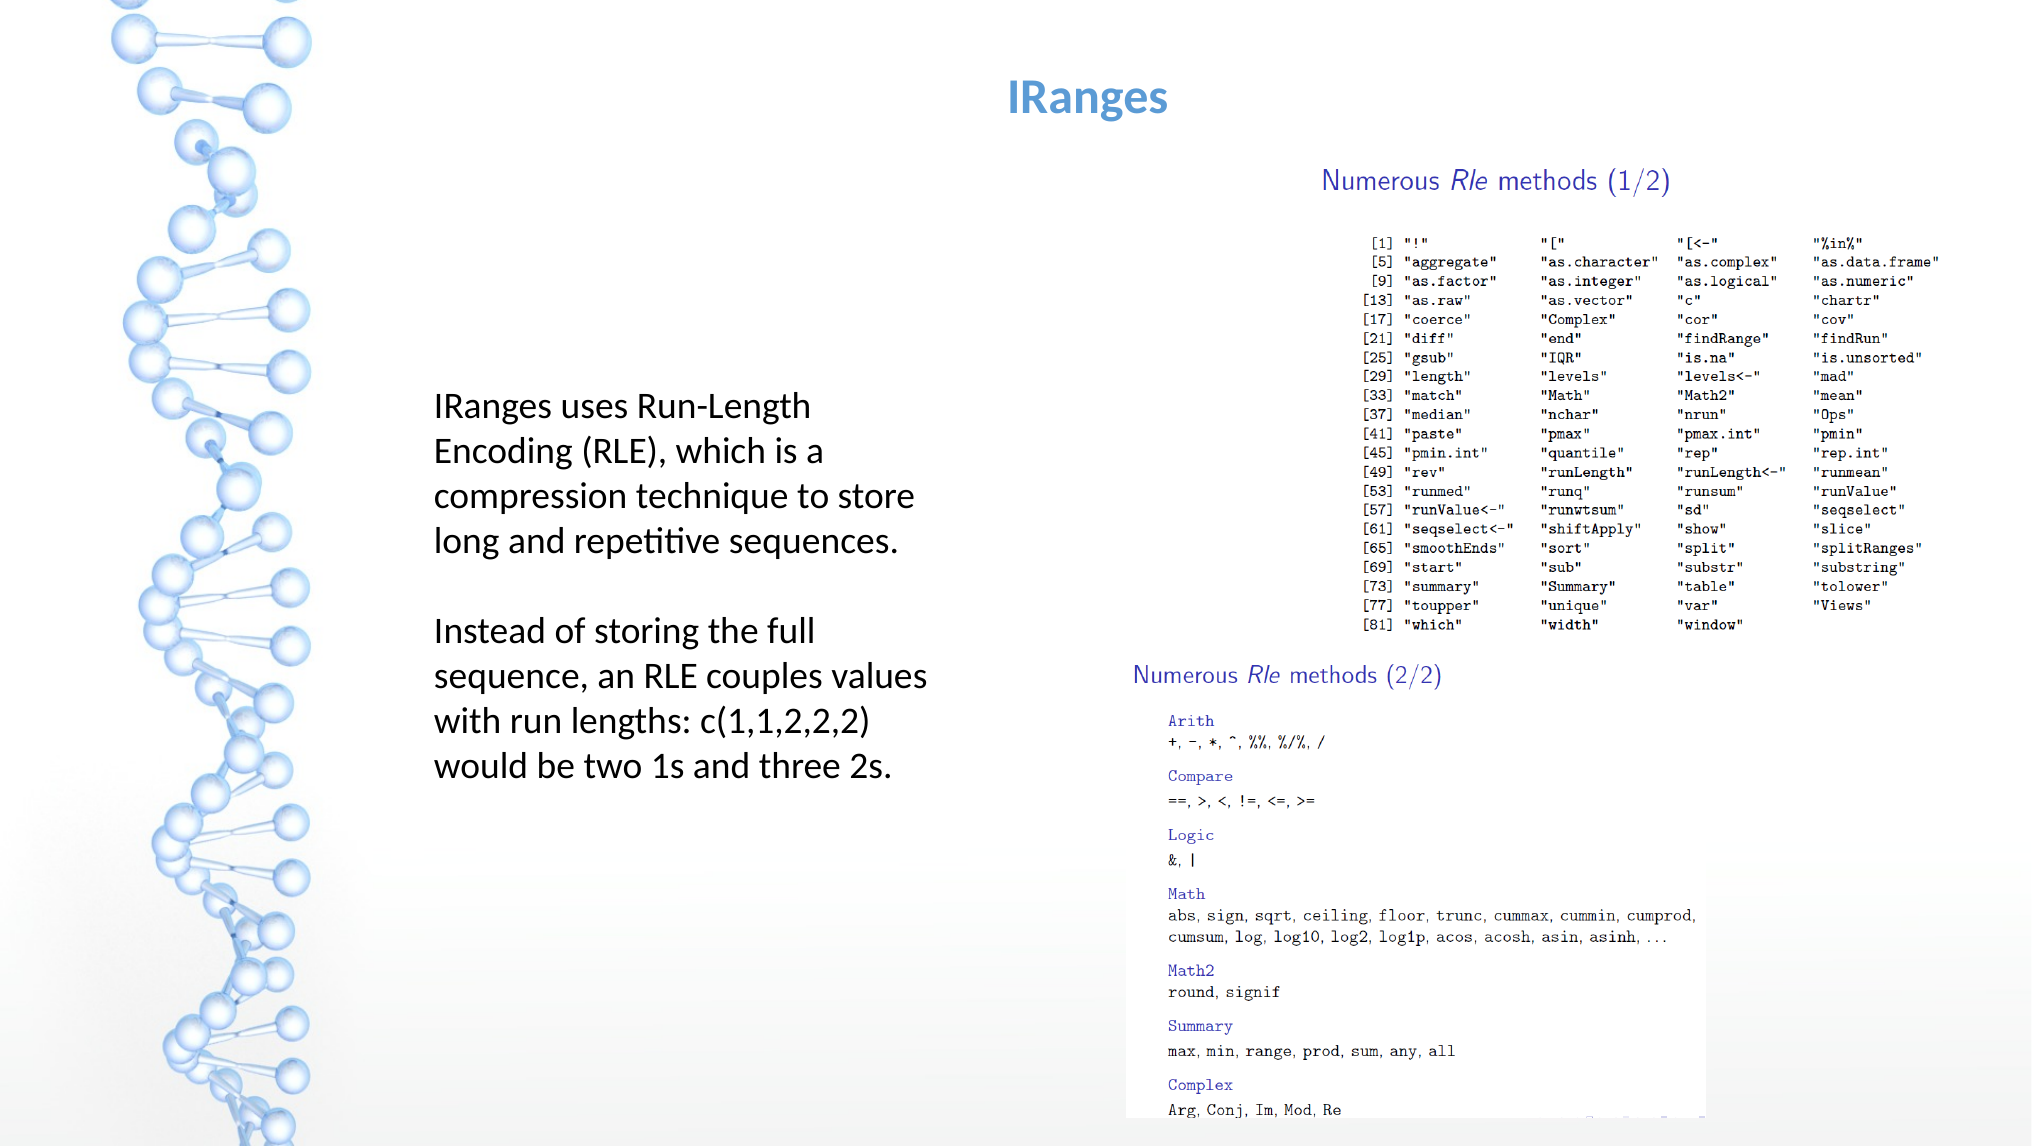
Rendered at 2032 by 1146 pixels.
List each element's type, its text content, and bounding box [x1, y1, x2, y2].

picture [1312, 159, 1949, 639]
text_box IRanges uses Run-Length Encoding (RLE), which is a compression technique to store long and repetitive sequences. Instead of storing the full sequence, an RLE couples values with run lengths: c(1,1,2,2,2) would be two 1s and three 2s. [418, 373, 966, 798]
picture [1126, 656, 1706, 1118]
text_box IRanges [992, 55, 1198, 132]
